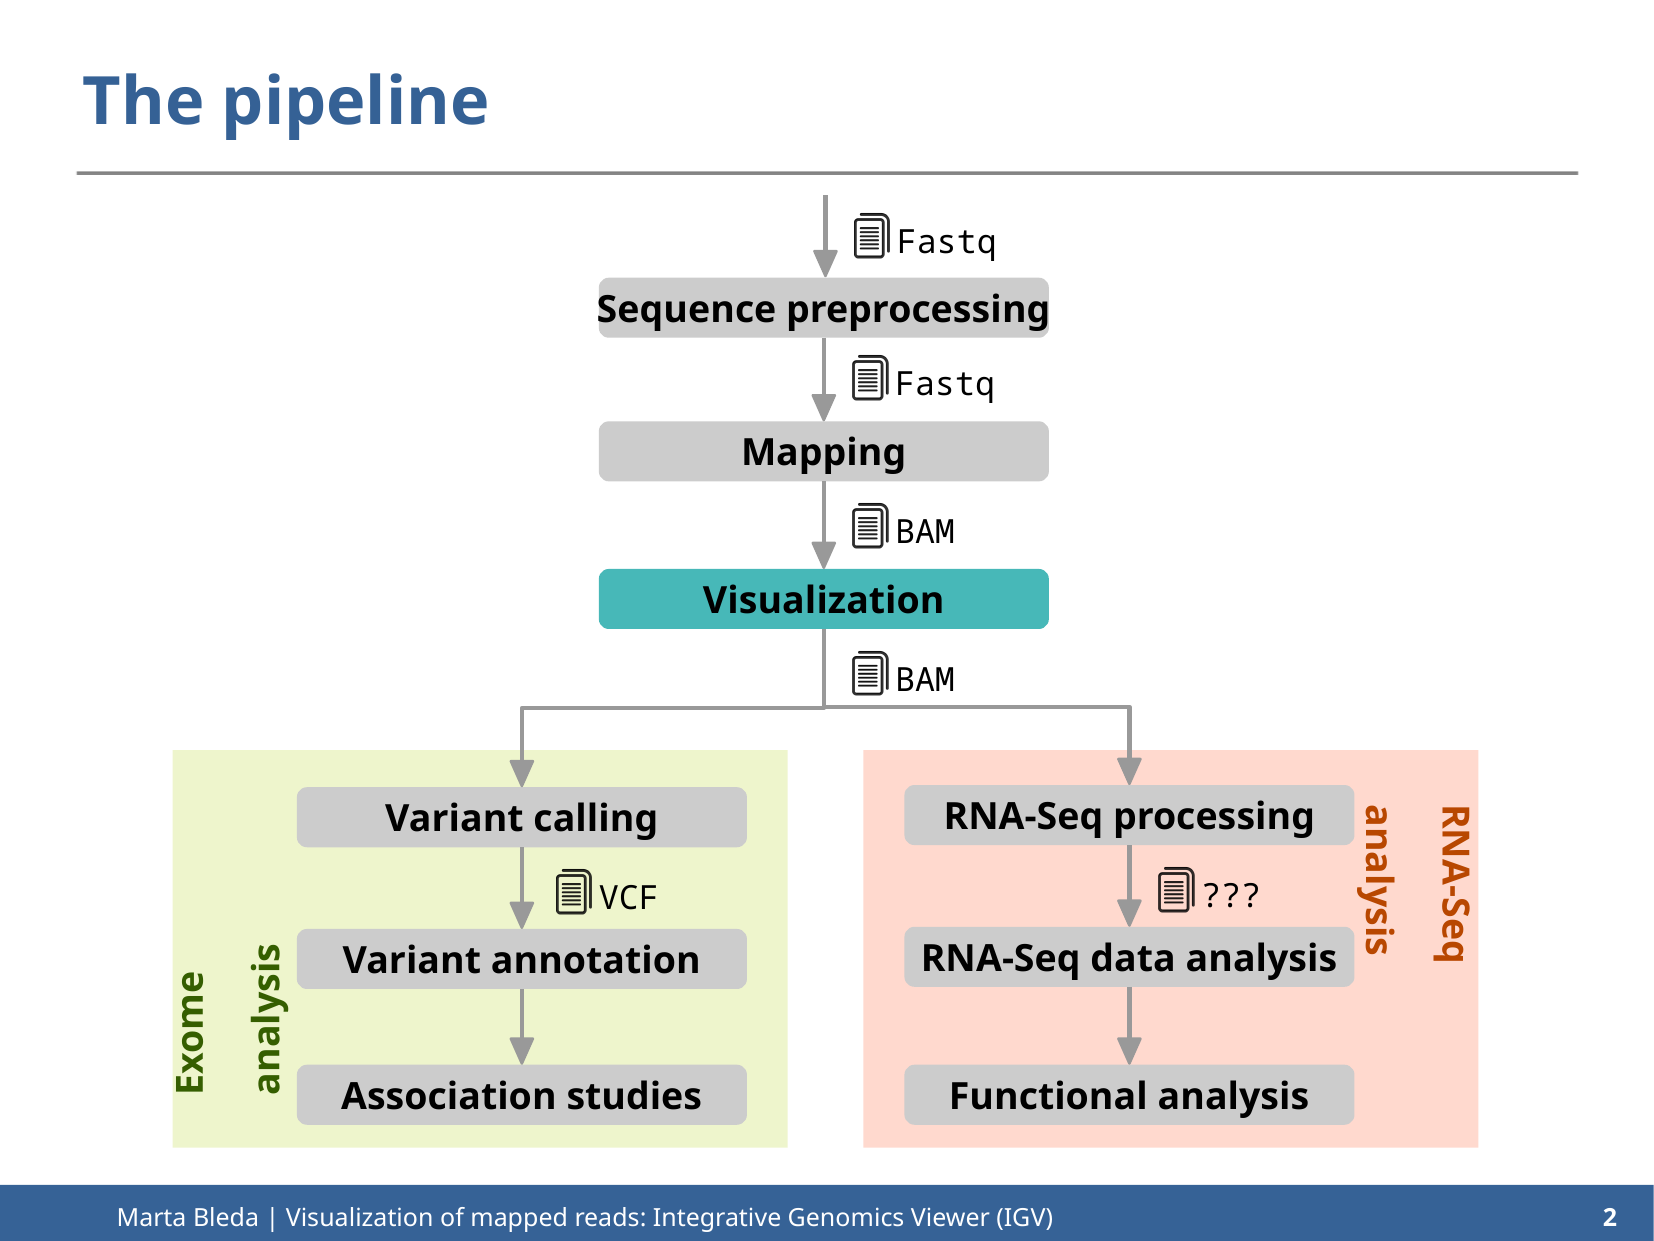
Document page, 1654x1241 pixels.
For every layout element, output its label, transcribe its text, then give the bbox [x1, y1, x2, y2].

text_box VCF [600, 866, 771, 919]
text_box [172, 750, 788, 1148]
text_box Visualization [598, 568, 1049, 629]
text_box Fastq [898, 210, 1069, 259]
title The pipeline [82, 0, 1571, 202]
text_box RNA-Seq analysis [1390, 789, 1473, 1126]
picture [846, 210, 898, 263]
text_box Variant annotation [296, 928, 747, 989]
text_box Mapping [598, 421, 1049, 482]
text_box Functional analysis [904, 1064, 1355, 1125]
picture [844, 500, 897, 553]
picture [1571, 170, 1580, 175]
text_box RNA-Seq data analysis [904, 926, 1355, 987]
text_box Fastq [897, 352, 1067, 401]
text_box [863, 750, 1479, 1148]
text_box Variant calling [296, 787, 747, 848]
picture [844, 352, 897, 405]
text_box BAM [897, 500, 1067, 549]
text_box Sequence preprocessing [598, 277, 1049, 338]
picture [1150, 864, 1203, 917]
picture [844, 648, 897, 700]
text_box Association studies [296, 1064, 747, 1125]
text_box ??? [1203, 864, 1373, 917]
picture [74, 170, 82, 175]
text_box RNA-Seq processing [904, 785, 1355, 846]
text_box Exome analysis [172, 817, 256, 1111]
picture [548, 866, 600, 919]
text_box BAM [897, 648, 1067, 697]
